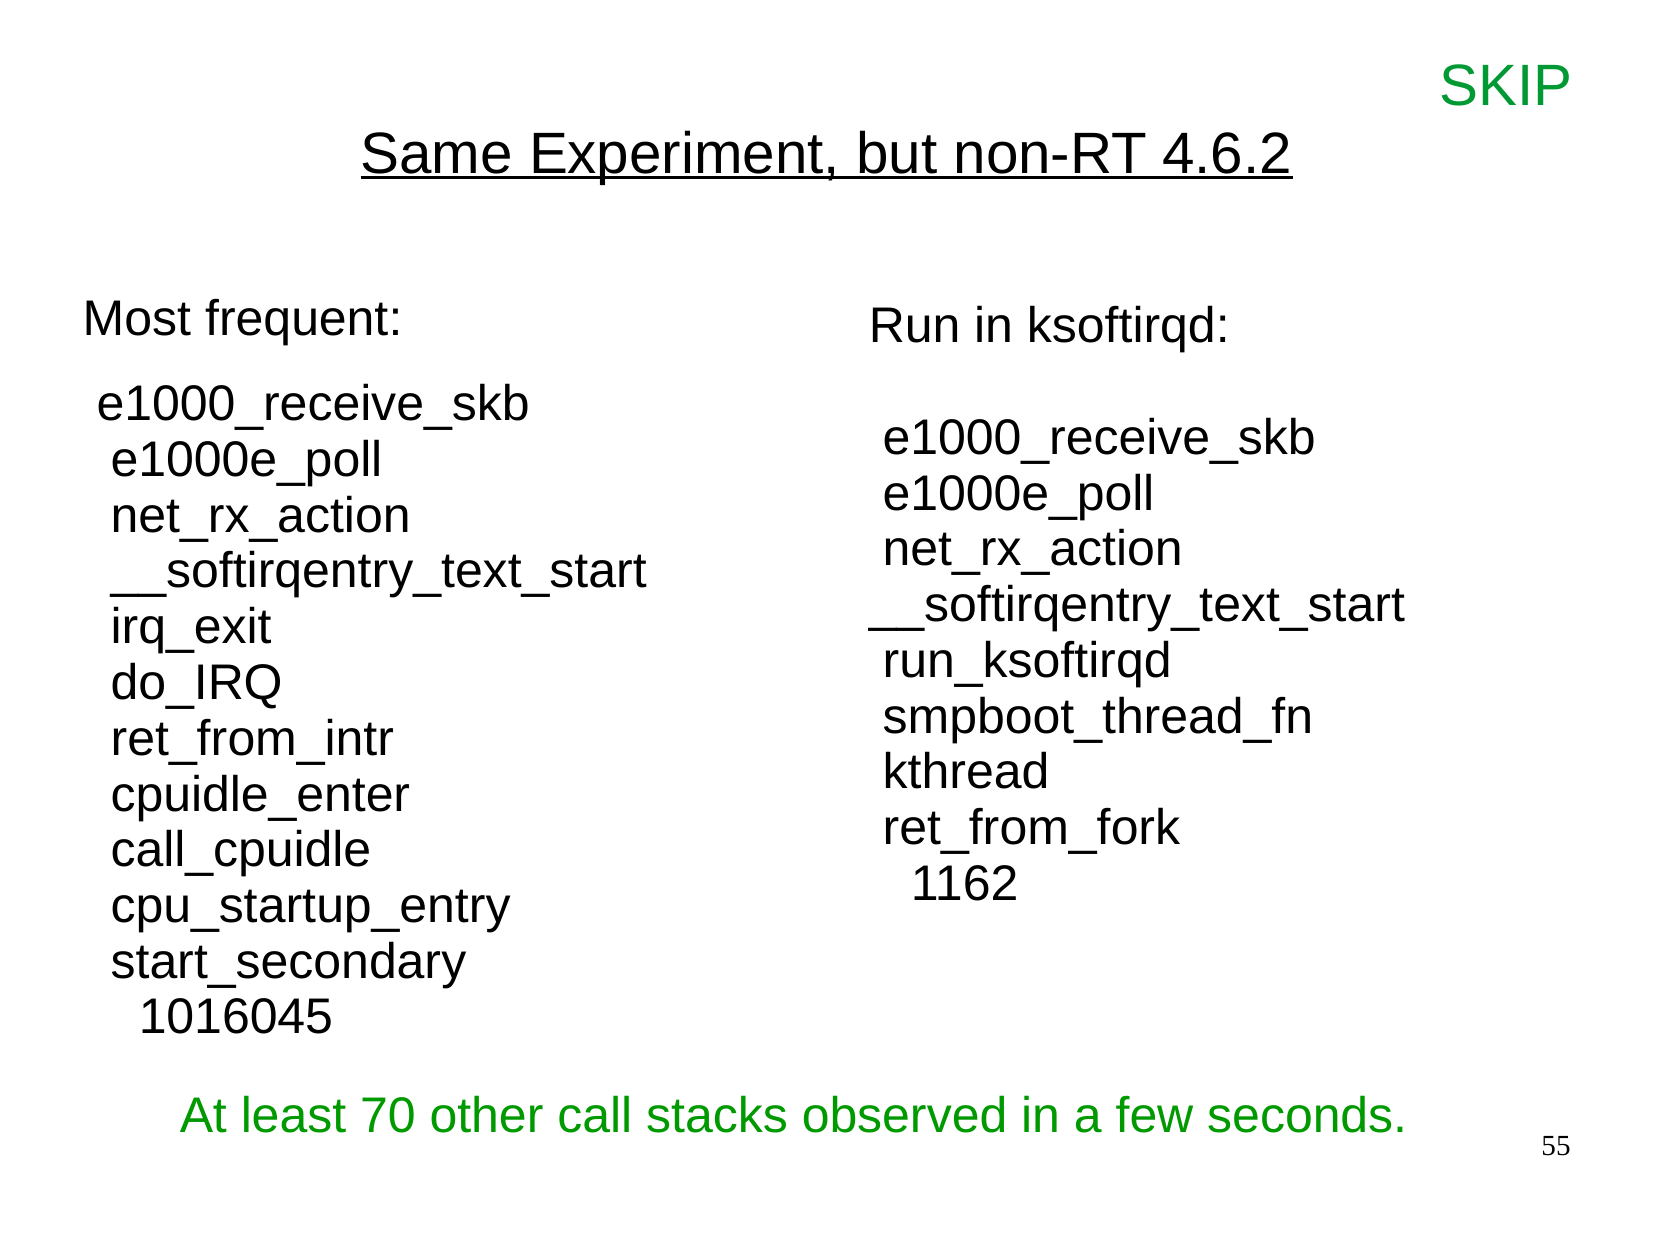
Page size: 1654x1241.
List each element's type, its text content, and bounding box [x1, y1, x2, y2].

text_box At least 70 other call stacks observed in a few seconds. [165, 1080, 1516, 1151]
list Most frequent: e1000_receive_skb e1000e_poll net_rx_action __softirqentry_text_start irq_exit do_IRQ ret_from_intr cpuidle_enter call_cpuidle cpu_startup_entry start_secondary 1016045 [82, 290, 781, 1066]
title Same Experiment, but non-RT 4.6.2 [82, 49, 1571, 257]
text_box SKIP [1425, 45, 1588, 125]
text_box Run in ksoftirqd: e1000_receive_skb e1000e_poll net_rx_action __softirqentry_text_start run_ksoftirqd smpboot_thread_fn kthread ret_from_fork 1162 [840, 290, 1426, 1004]
